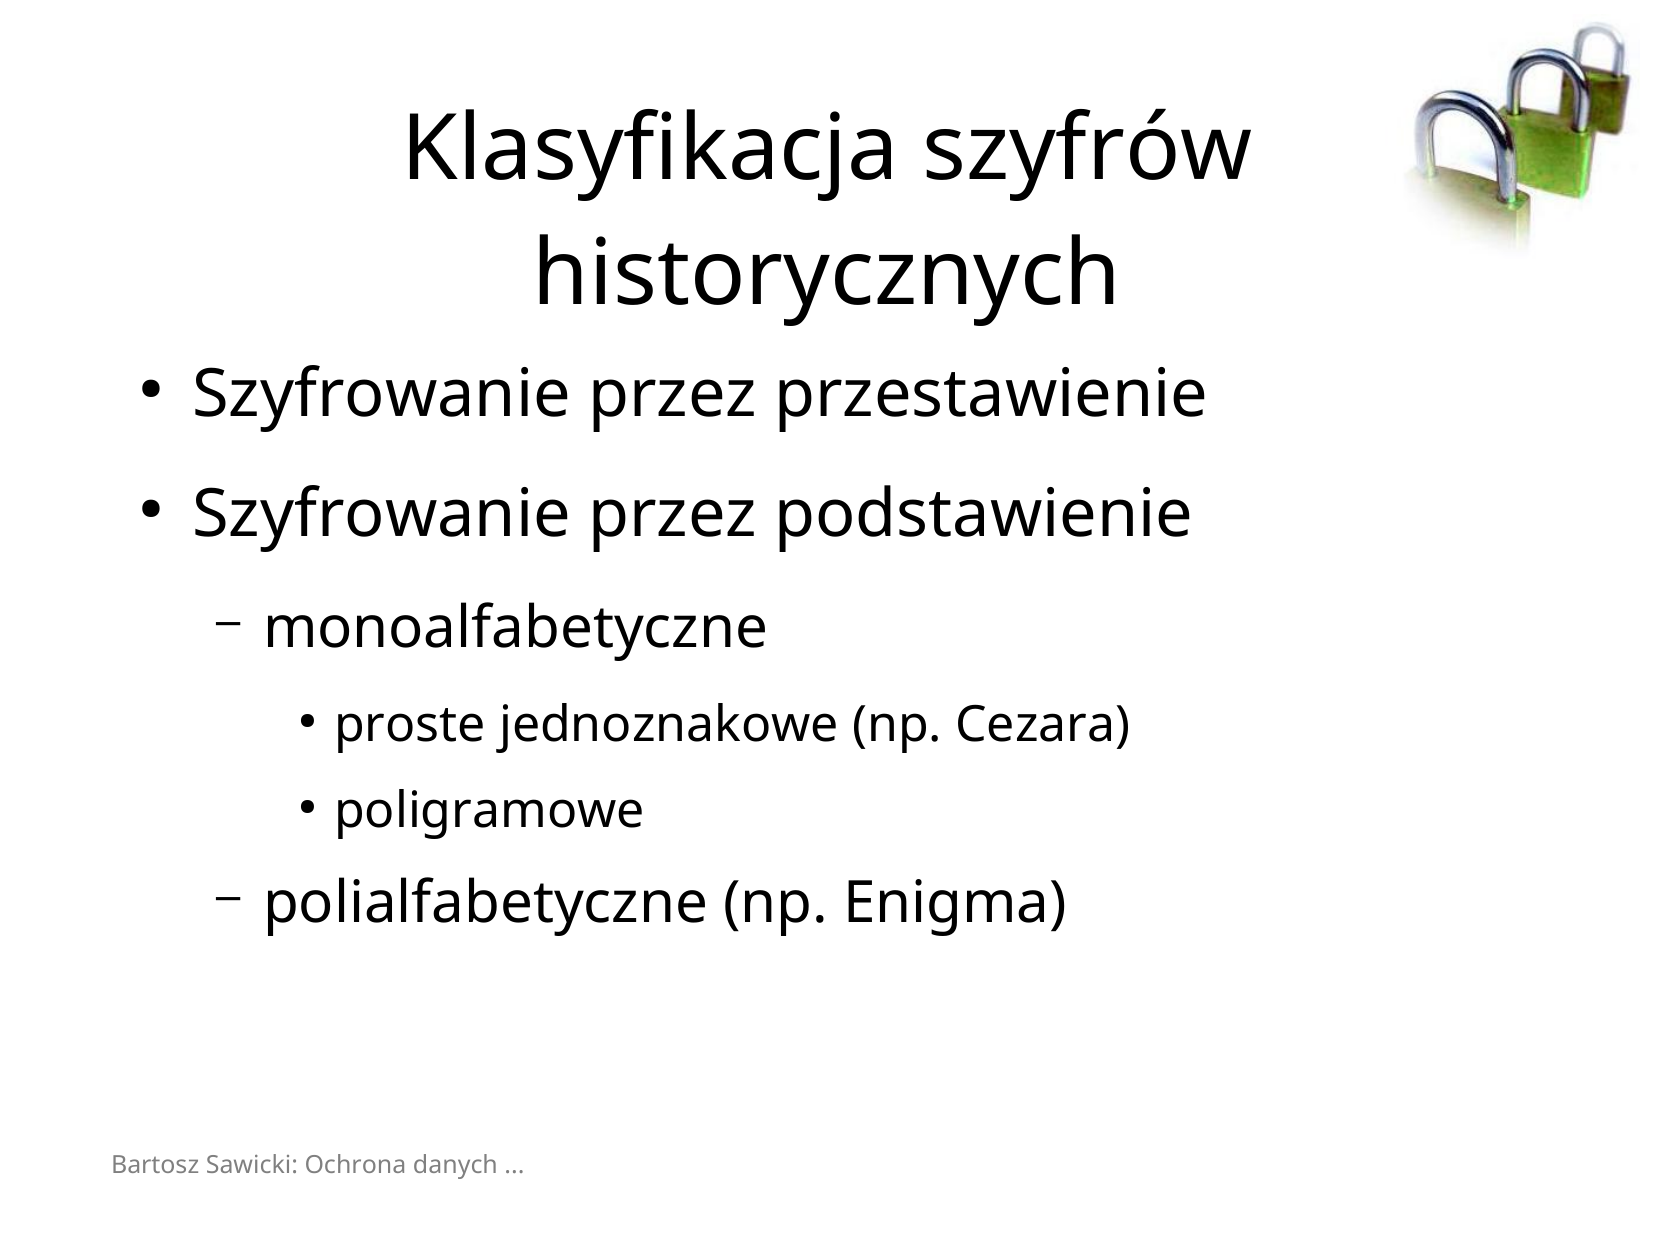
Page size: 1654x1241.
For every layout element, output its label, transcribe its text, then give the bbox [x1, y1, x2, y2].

list Szyfrowanie przez przestawienie Szyfrowanie przez podstawienie monoalfabetyczne proste jednoznakowe (np. Cezara) poligramowe polialfabetyczne (np. Enigma) [121, 344, 1534, 1127]
picture [1385, 14, 1640, 266]
title Klasyfikacja szyfrów historycznych [121, 94, 1534, 319]
